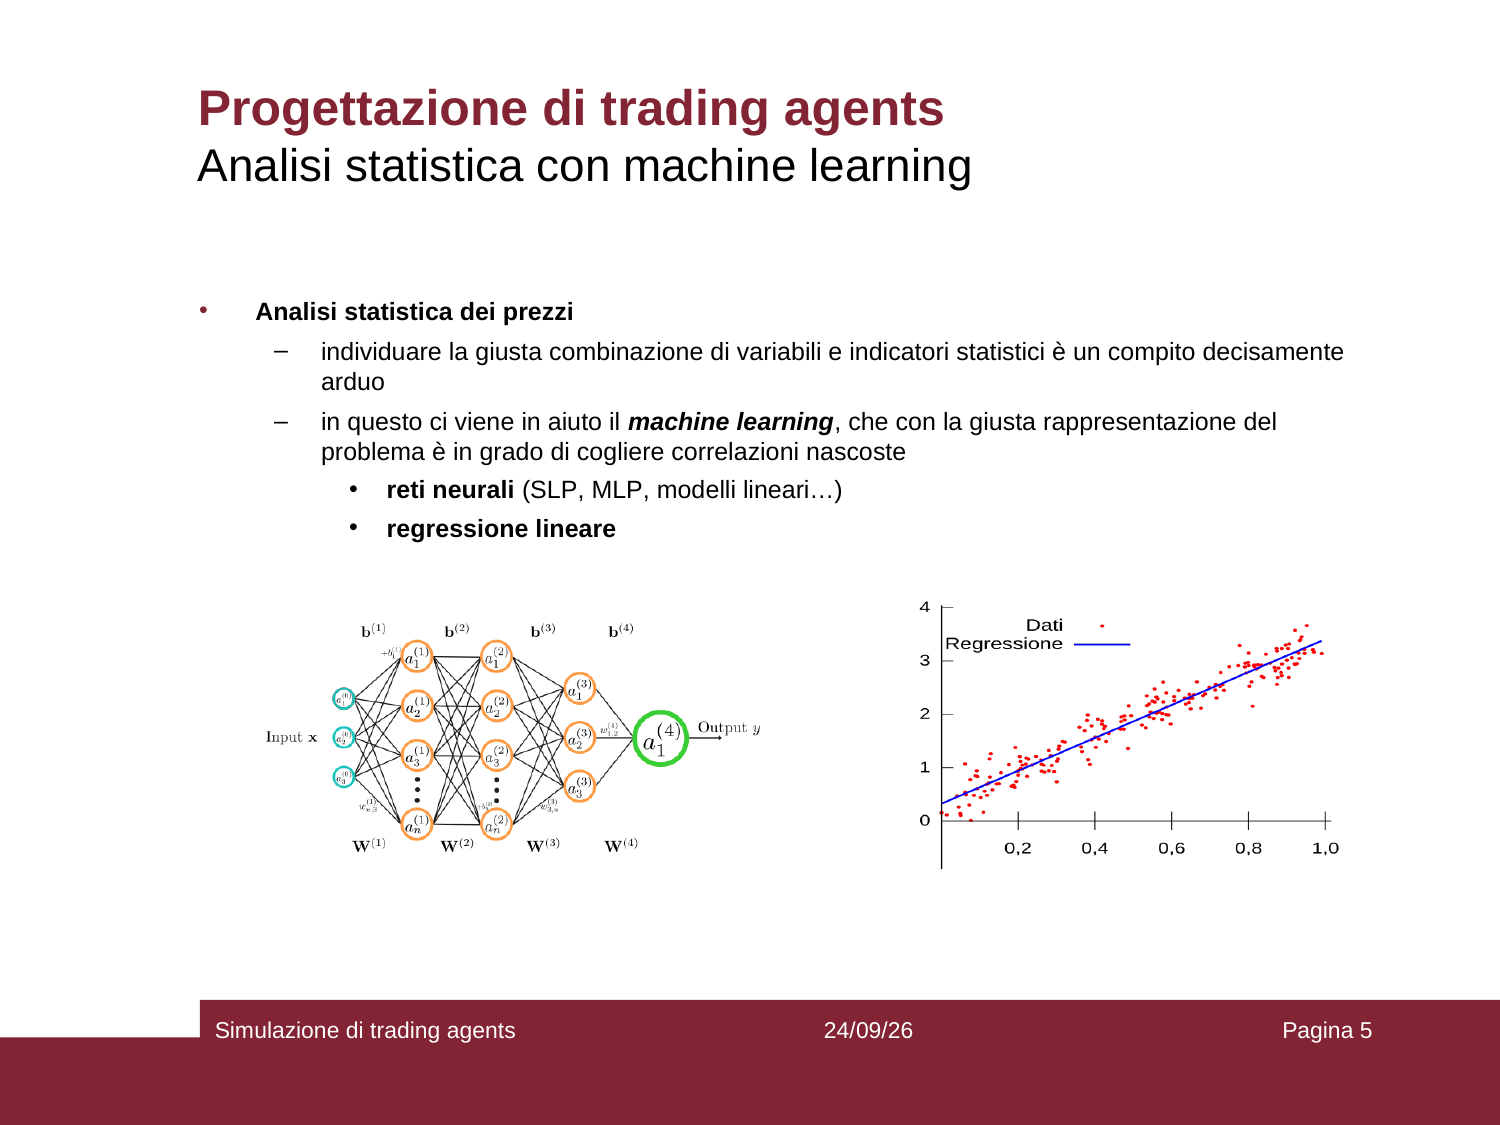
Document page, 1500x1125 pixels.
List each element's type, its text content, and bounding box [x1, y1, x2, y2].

title Progettazione di trading agents [183, 67, 1400, 150]
list Analisi statistica dei prezzi individuare la giusta combinazione di variabili e indicatori statistici è un compito decisamente arduo in questo ci viene in aiuto il machine learning, che con la giusta rappresentazione del problema è in grado di cogliere correlazioni nascoste reti neurali (SLP, MLP, modelli lineari…) regressione lineare [184, 287, 1400, 950]
picture [885, 590, 1359, 886]
text_box Analisi statistica con machine learning [183, 127, 1398, 198]
picture [254, 622, 768, 861]
